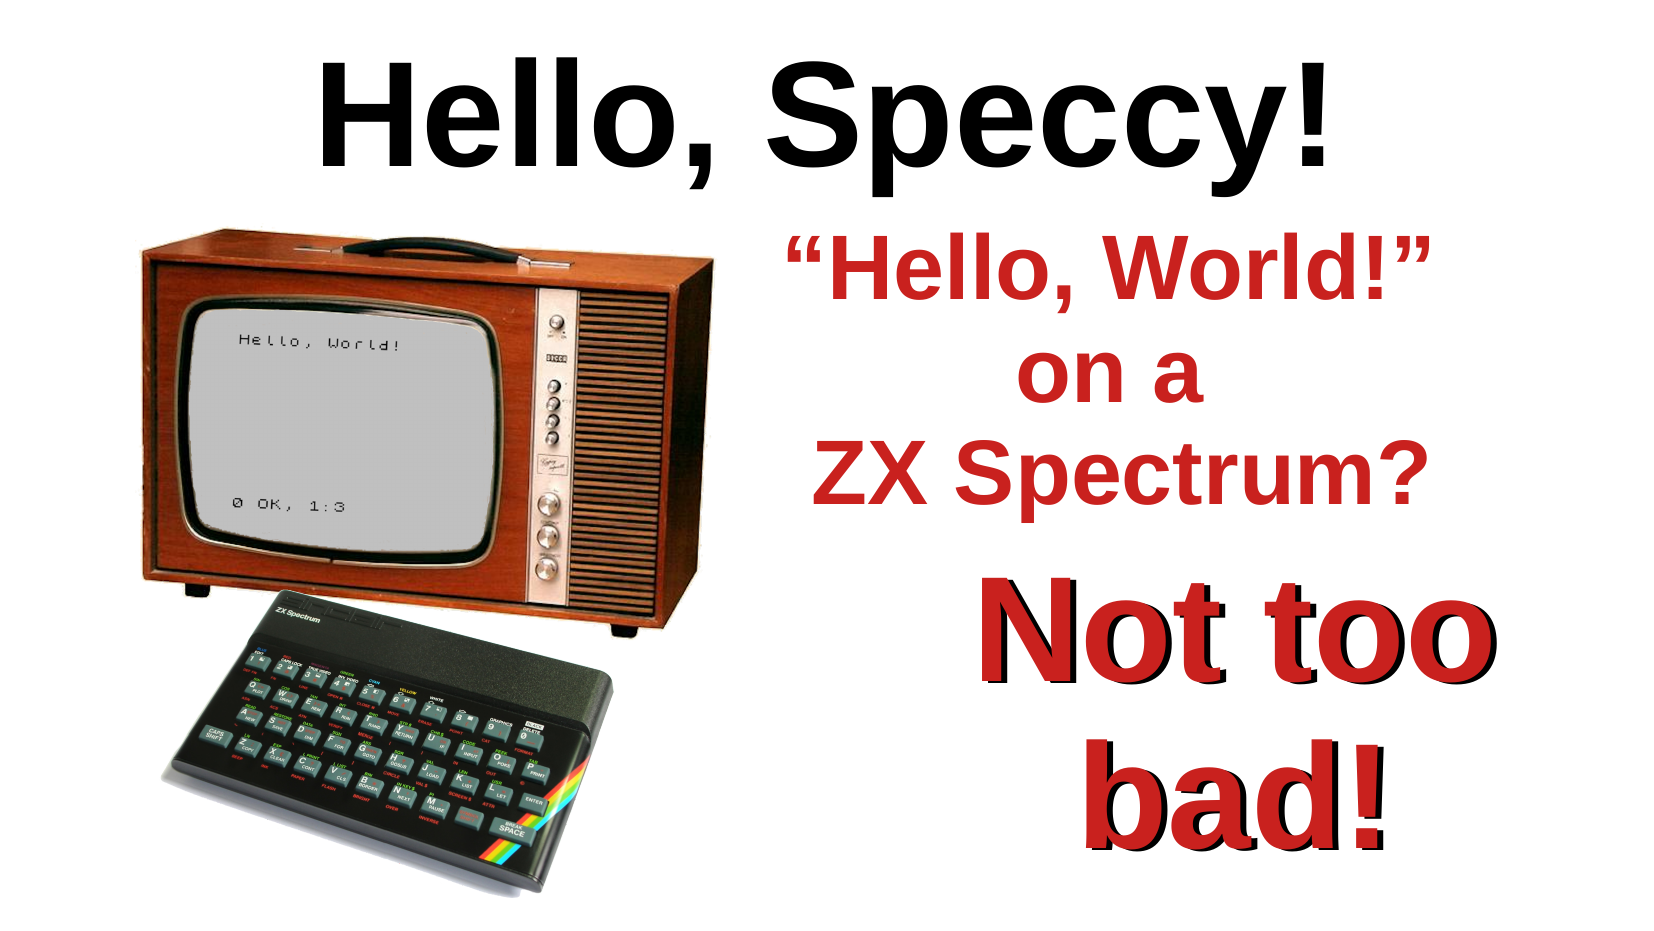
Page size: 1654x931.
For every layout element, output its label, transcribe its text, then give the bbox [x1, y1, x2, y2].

picture [135, 223, 718, 915]
text_box “Hello, World!” on a ZX Spectrum? [766, 209, 1561, 532]
title Hello, Speccy! [82, 30, 1571, 199]
text_box Not too bad! [957, 537, 1538, 888]
text_box Not too bad! [963, 540, 1544, 890]
